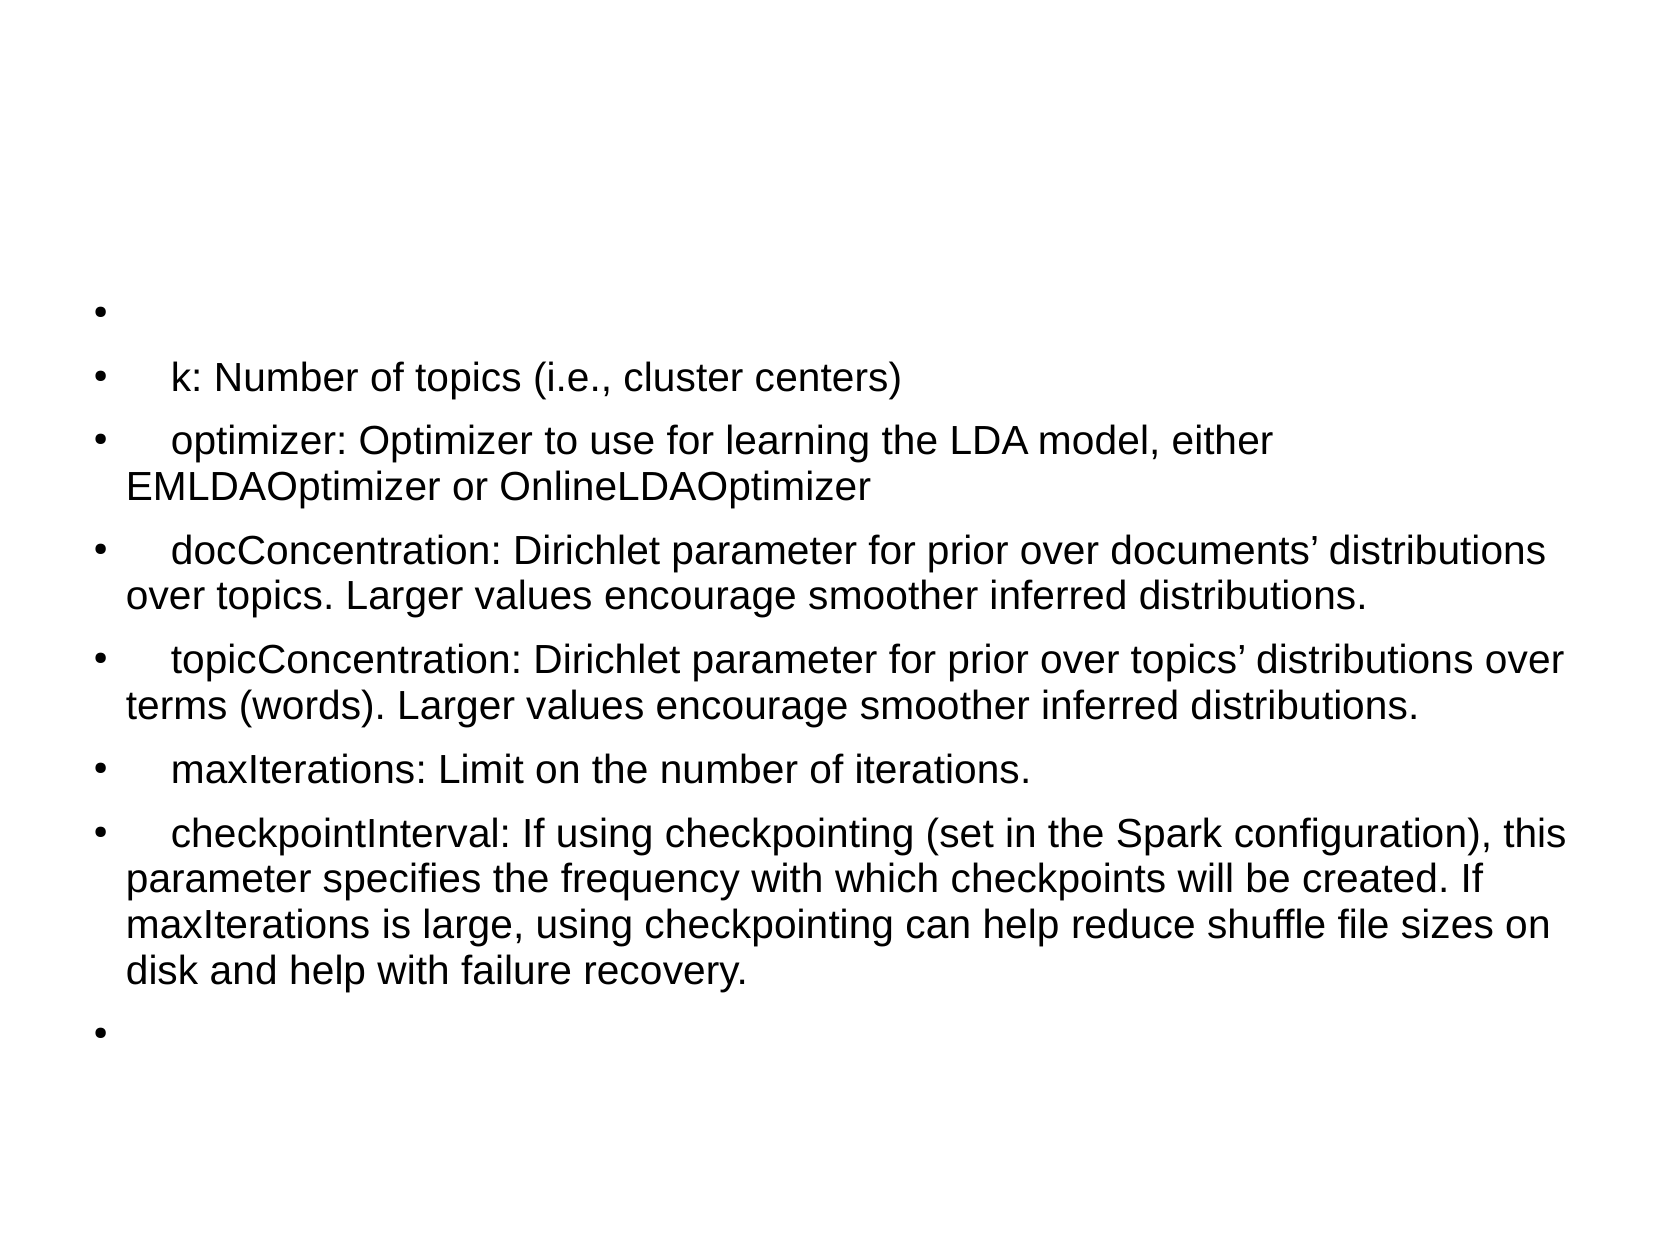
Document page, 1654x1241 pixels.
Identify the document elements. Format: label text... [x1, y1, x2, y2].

list k: Number of topics (i.e., cluster centers) optimizer: Optimizer to use for learning the LDA model, either EMLDAOptimizer or OnlineLDAOptimizer docConcentration: Dirichlet parameter for prior over documents’ distributions over topics. Larger values encourage smoother inferred distributions. topicConcentration: Dirichlet parameter for prior over topics’ distributions over terms (words). Larger values encourage smoother inferred distributions. maxIterations: Limit on the number of iterations. checkpointInterval: If using checkpointing (set in the Spark configuration), this parameter specifies the frequency with which checkpoints will be created. If maxIterations is large, using checkpointing can help reduce shuffle file sizes on disk and help with failure recovery. [82, 290, 1571, 1010]
